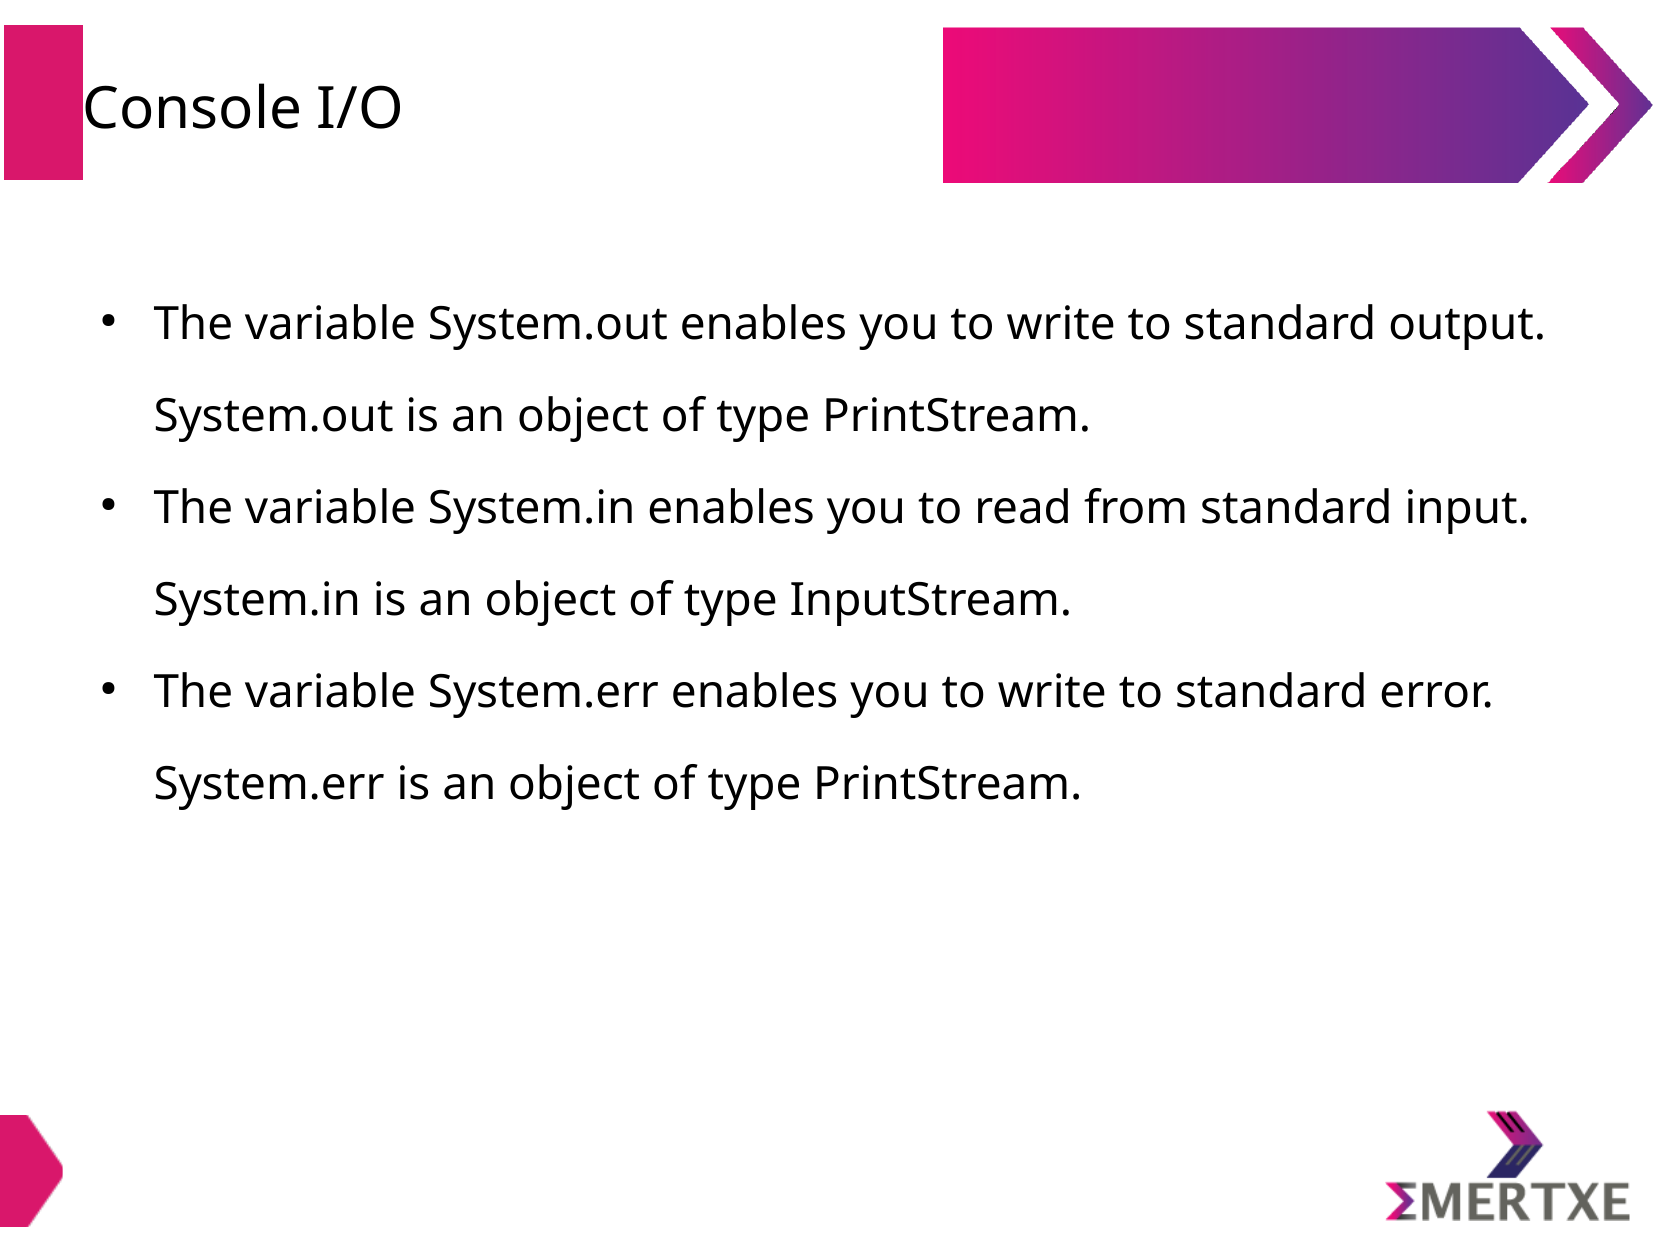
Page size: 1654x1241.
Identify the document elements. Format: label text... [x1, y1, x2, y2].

picture [1385, 1107, 1631, 1221]
list The variable System.out enables you to write to standard output. System.out is an object of type PrintStream. The variable System.in enables you to read from standard input. System.in is an object of type InputStream. The variable System.err enables you to write to standard error. System.err is an object of type PrintStream. [82, 290, 1571, 1010]
picture [1571, 27, 1653, 183]
title Console I/O [82, 2, 1571, 210]
